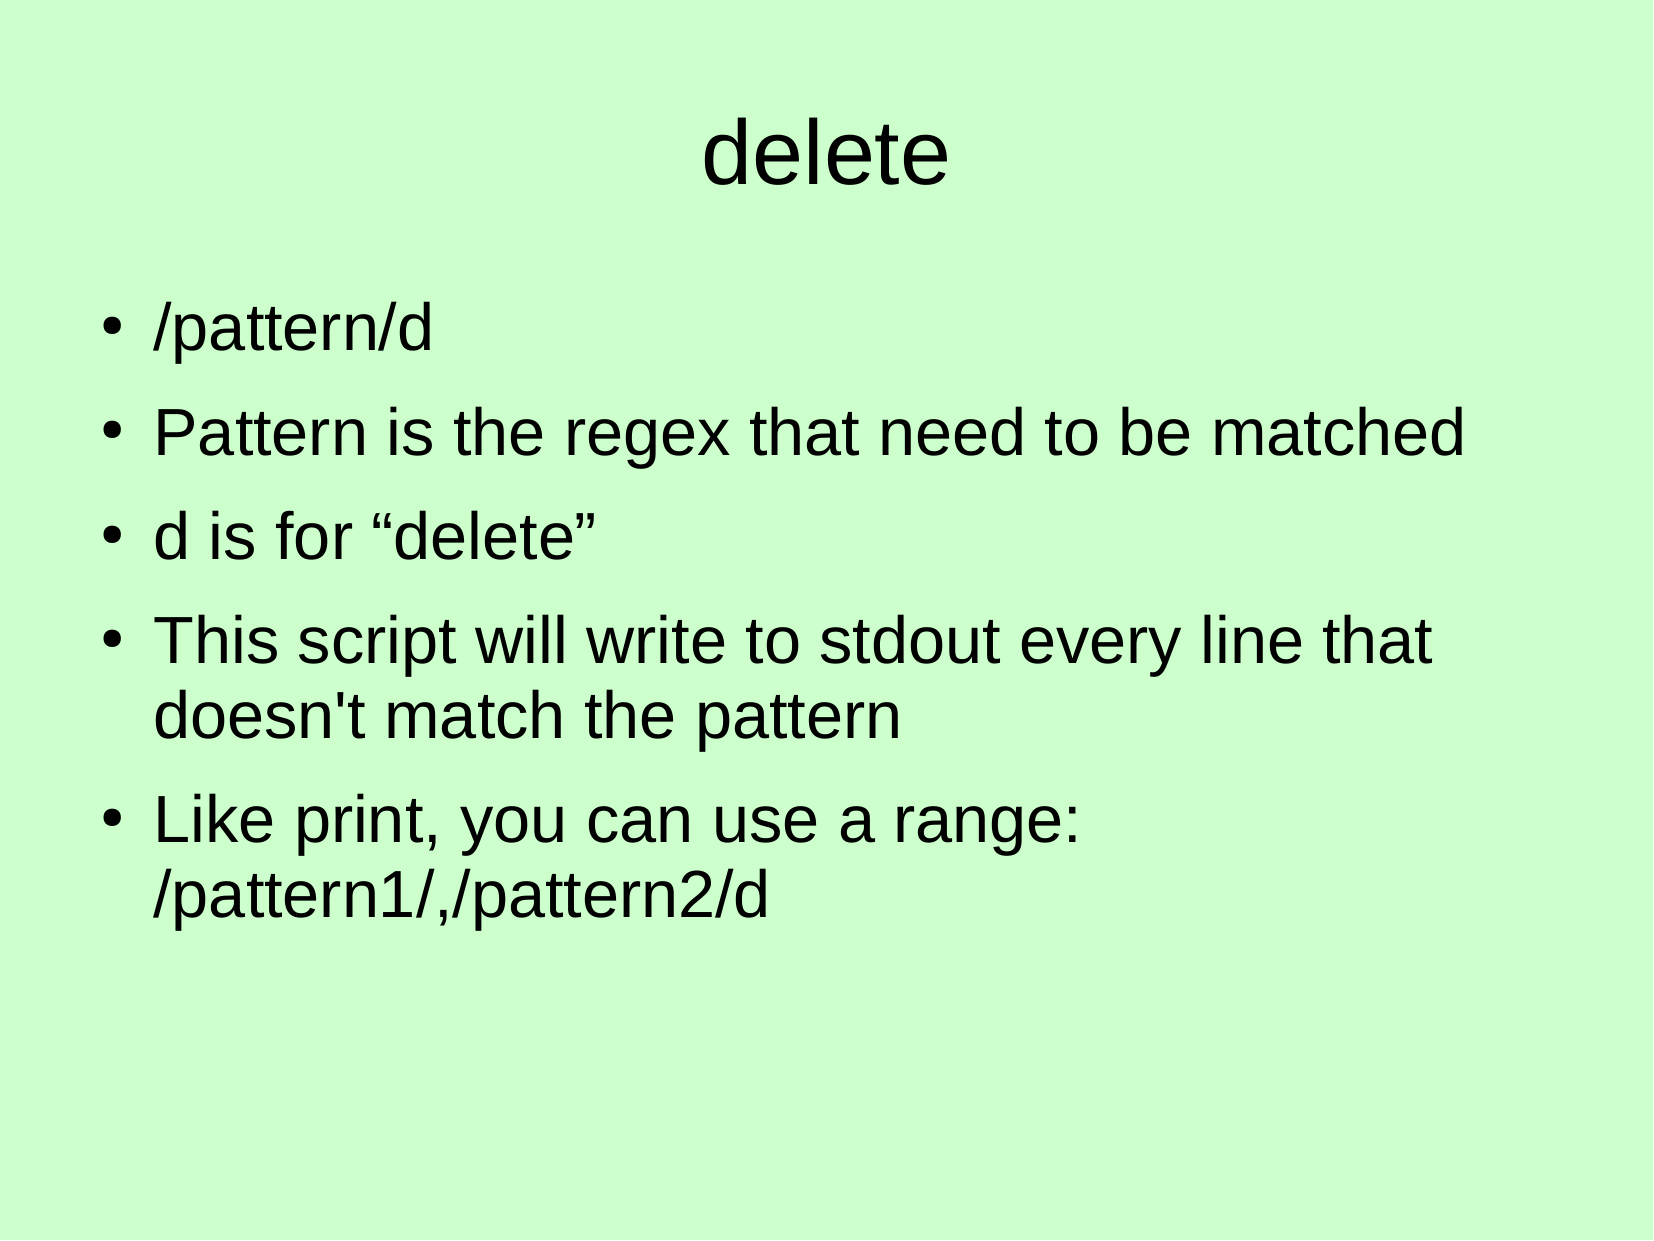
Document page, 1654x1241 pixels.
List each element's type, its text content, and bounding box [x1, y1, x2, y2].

title delete [82, 49, 1571, 257]
list /pattern/d Pattern is the regex that need to be matched d is for “delete” This script will write to stdout every line that doesn't match the pattern Like print, you can use a range: /pattern1/,/pattern2/d [82, 290, 1571, 1010]
